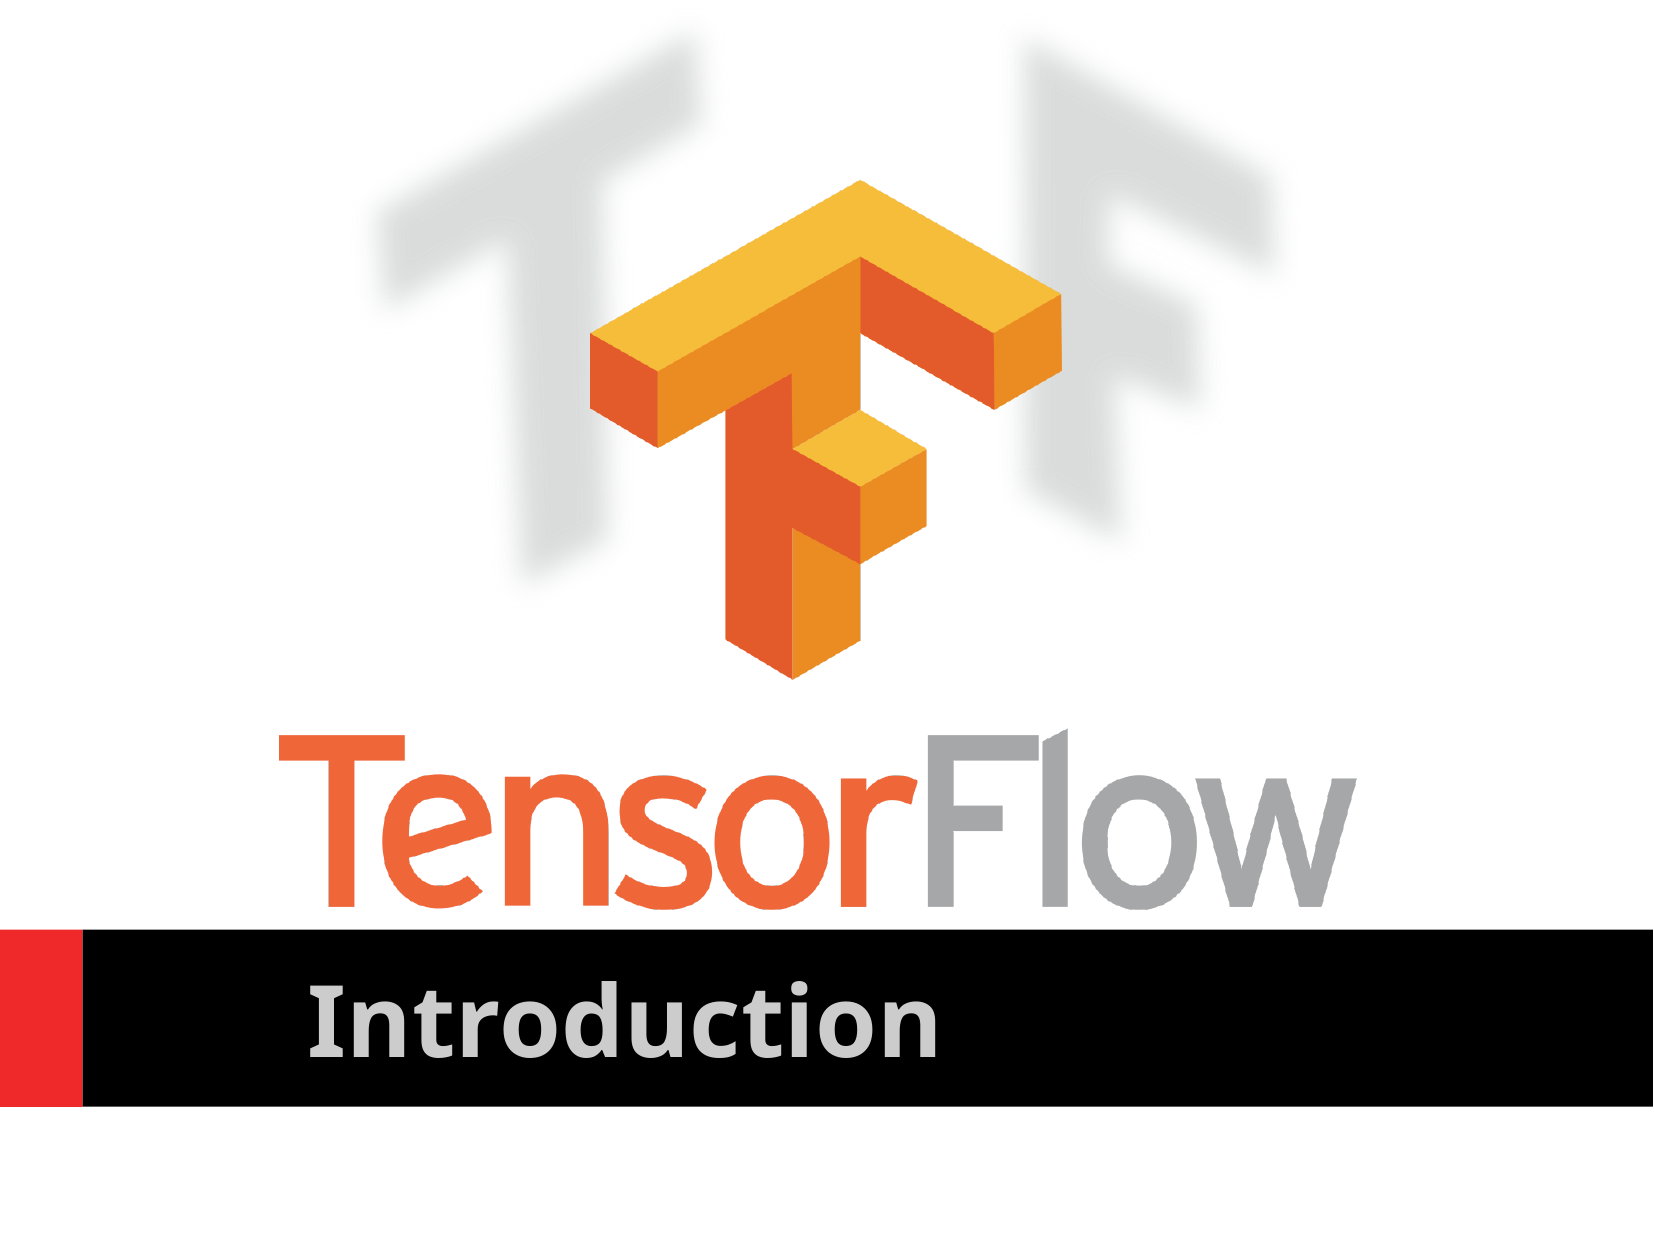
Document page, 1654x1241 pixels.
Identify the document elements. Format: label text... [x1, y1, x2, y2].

picture [259, 0, 1376, 930]
title Introduction [82, 929, 1653, 1107]
